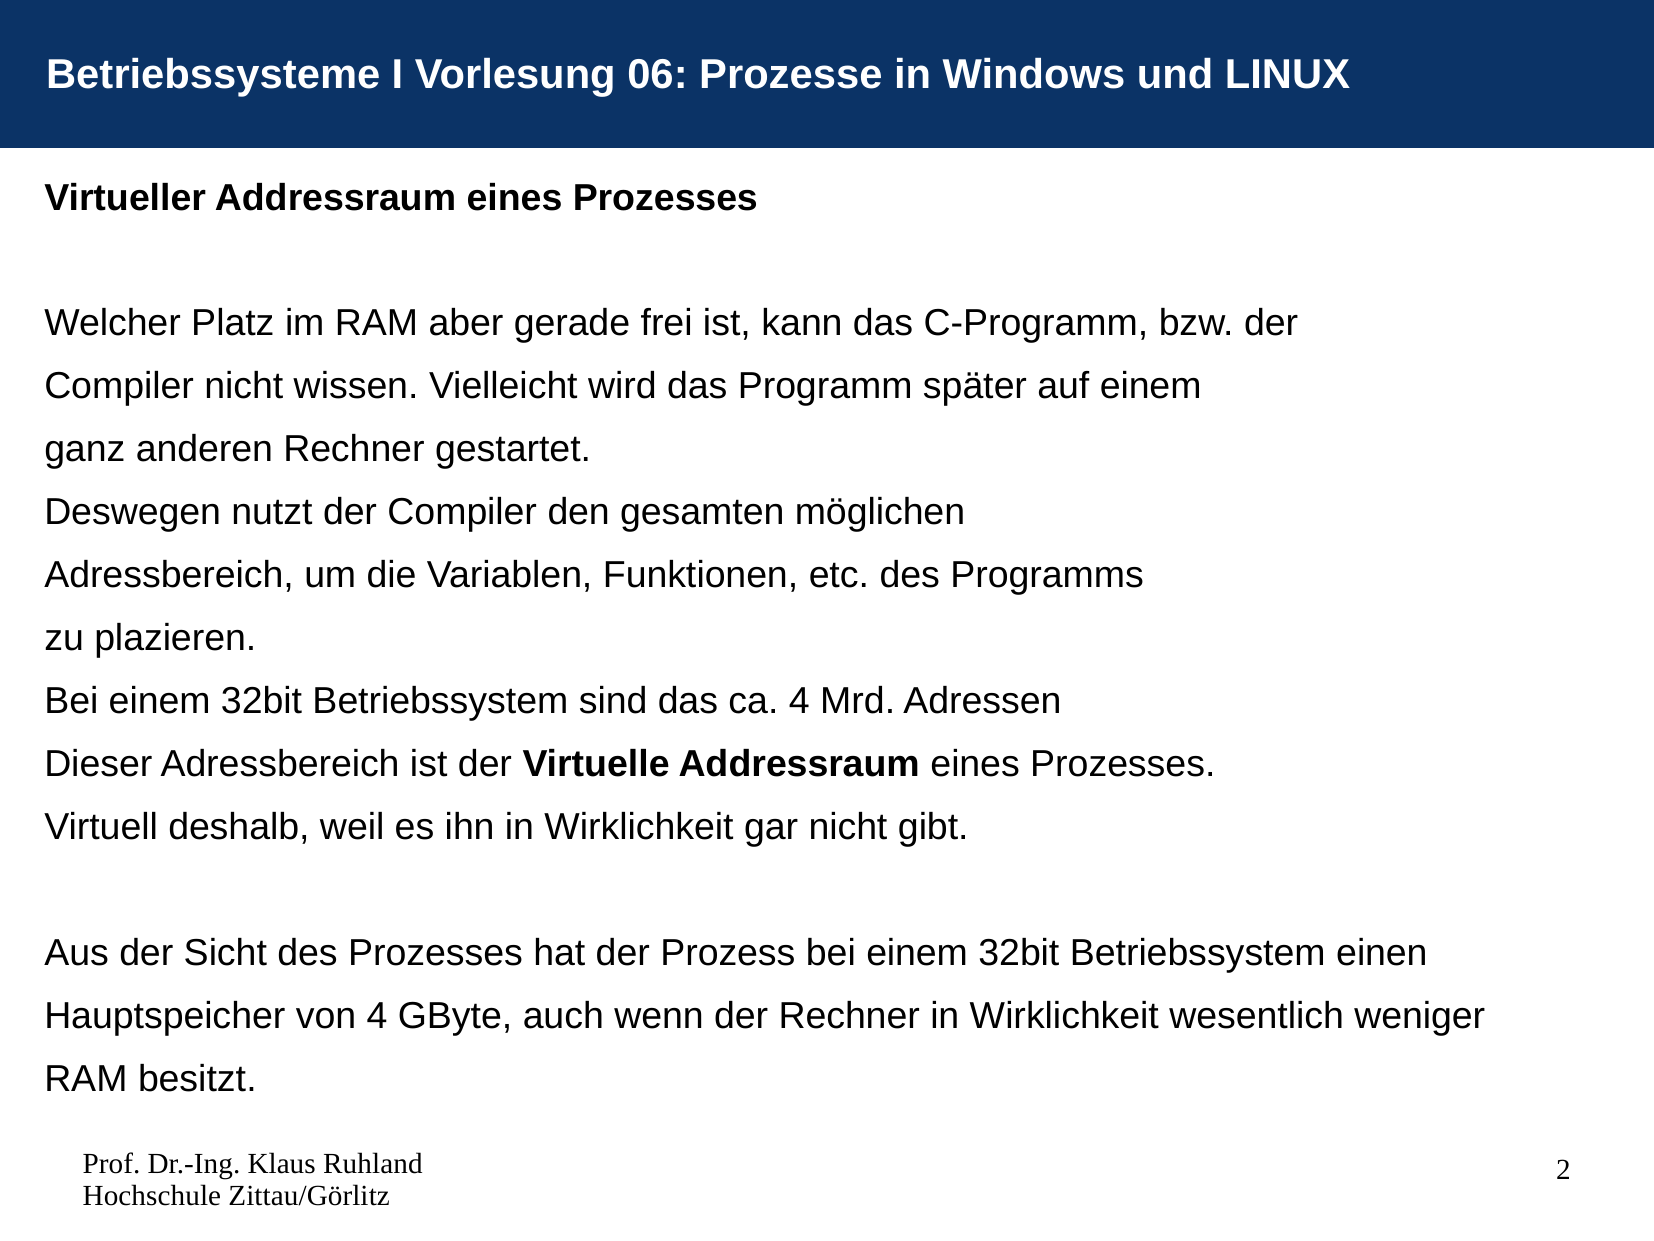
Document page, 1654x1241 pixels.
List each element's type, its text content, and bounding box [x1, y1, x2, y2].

text_box Virtueller Addressraum eines Prozesses Welcher Platz im RAM aber gerade frei ist, kann das C-Programm, bzw. der Compiler nicht wissen. Vielleicht wird das Programm später auf einem ganz anderen Rechner gestartet. Deswegen nutzt der Compiler den gesamten möglichen Adressbereich, um die Variablen, Funktionen, etc. des Programms zu plazieren. Bei einem 32bit Betriebssystem sind das ca. 4 Mrd. Adressen Dieser Adressbereich ist der Virtuelle Addressraum eines Prozesses. Virtuell deshalb, weil es ihn in Wirklichkeit gar nicht gibt. Aus der Sicht des Prozesses hat der Prozess bei einem 32bit Betriebssystem einen Hauptspeicher von 4 GByte, auch wenn der Rechner in Wirklichkeit wesentlich weniger RAM besitzt. [29, 147, 1565, 1241]
